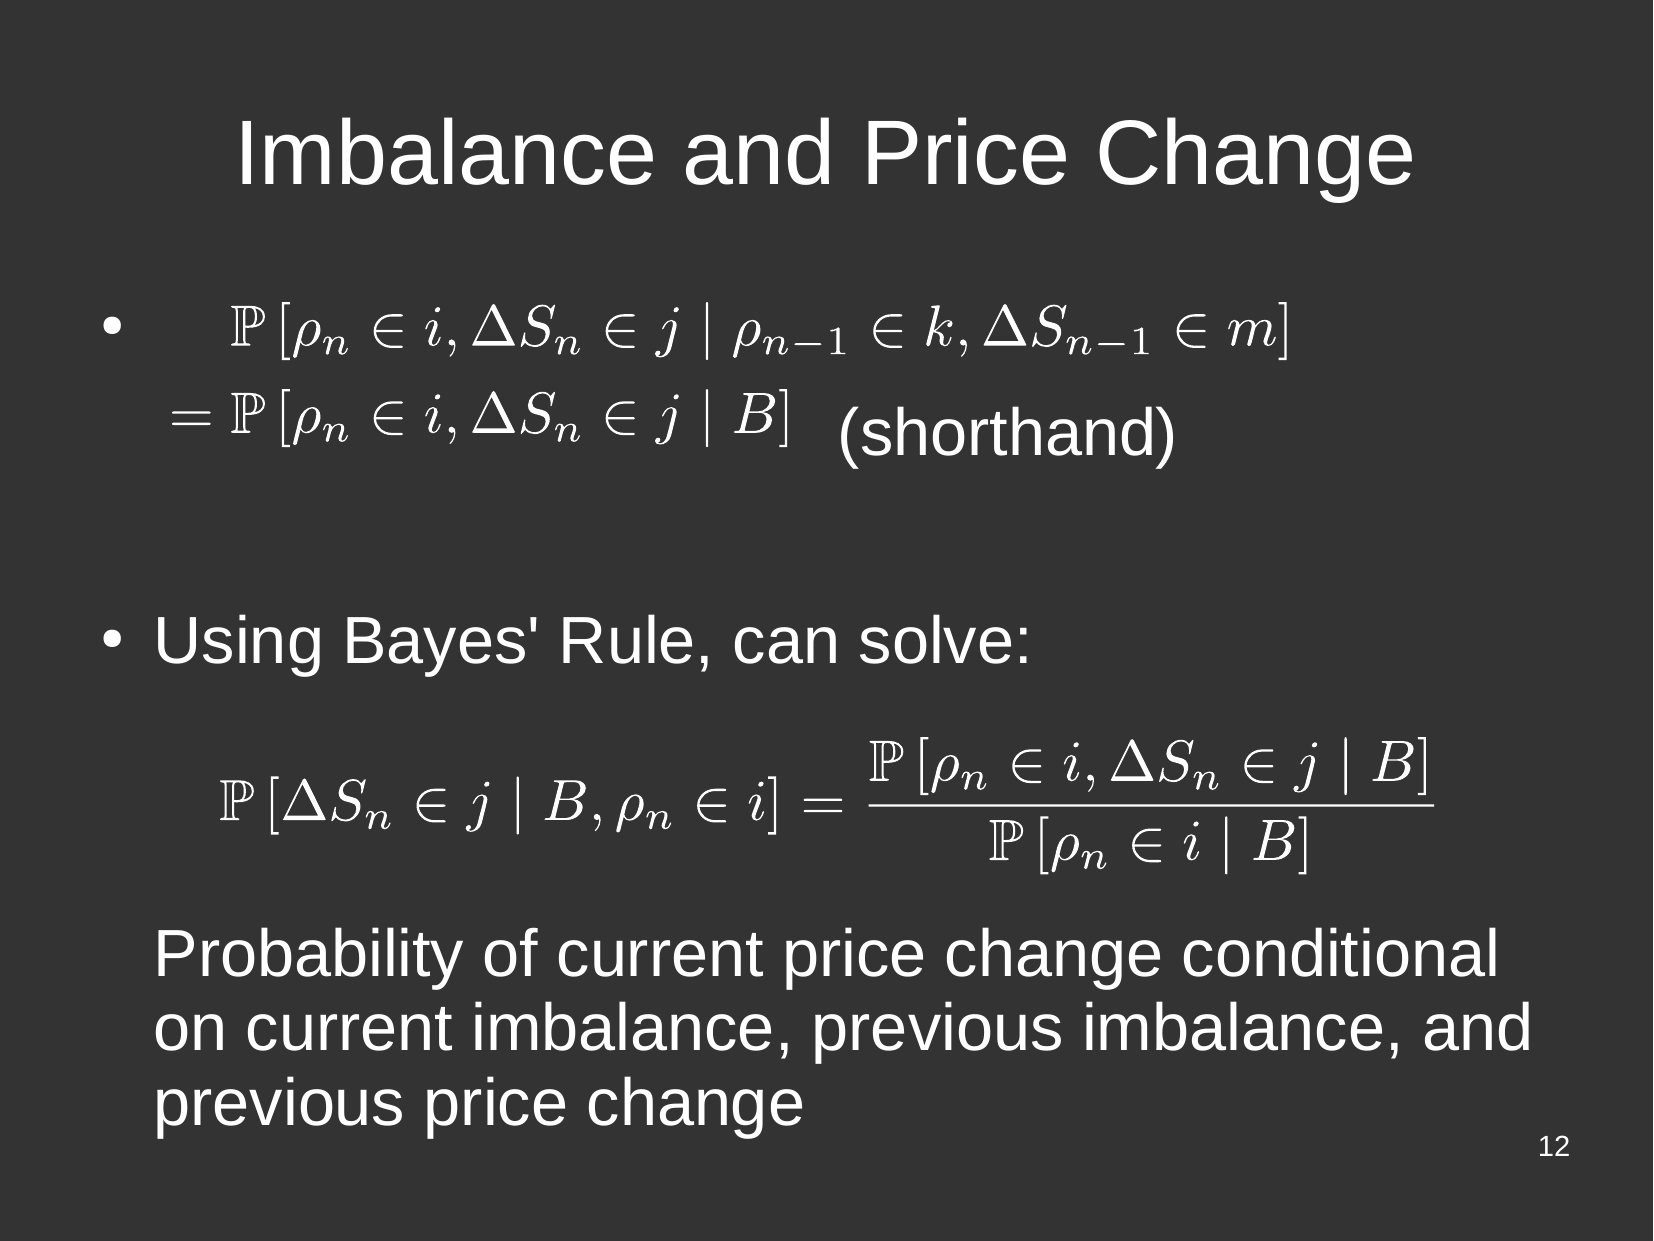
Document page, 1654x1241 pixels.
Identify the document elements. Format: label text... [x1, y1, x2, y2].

title Imbalance and Price Change [82, 49, 1571, 257]
list (shorthand) Using Bayes' Rule, can solve: Probability of current price change conditional on current imbalance, previous imbalance, and previous price change [82, 290, 1591, 1186]
text_box [218, 737, 1435, 875]
text_box [168, 302, 1294, 448]
